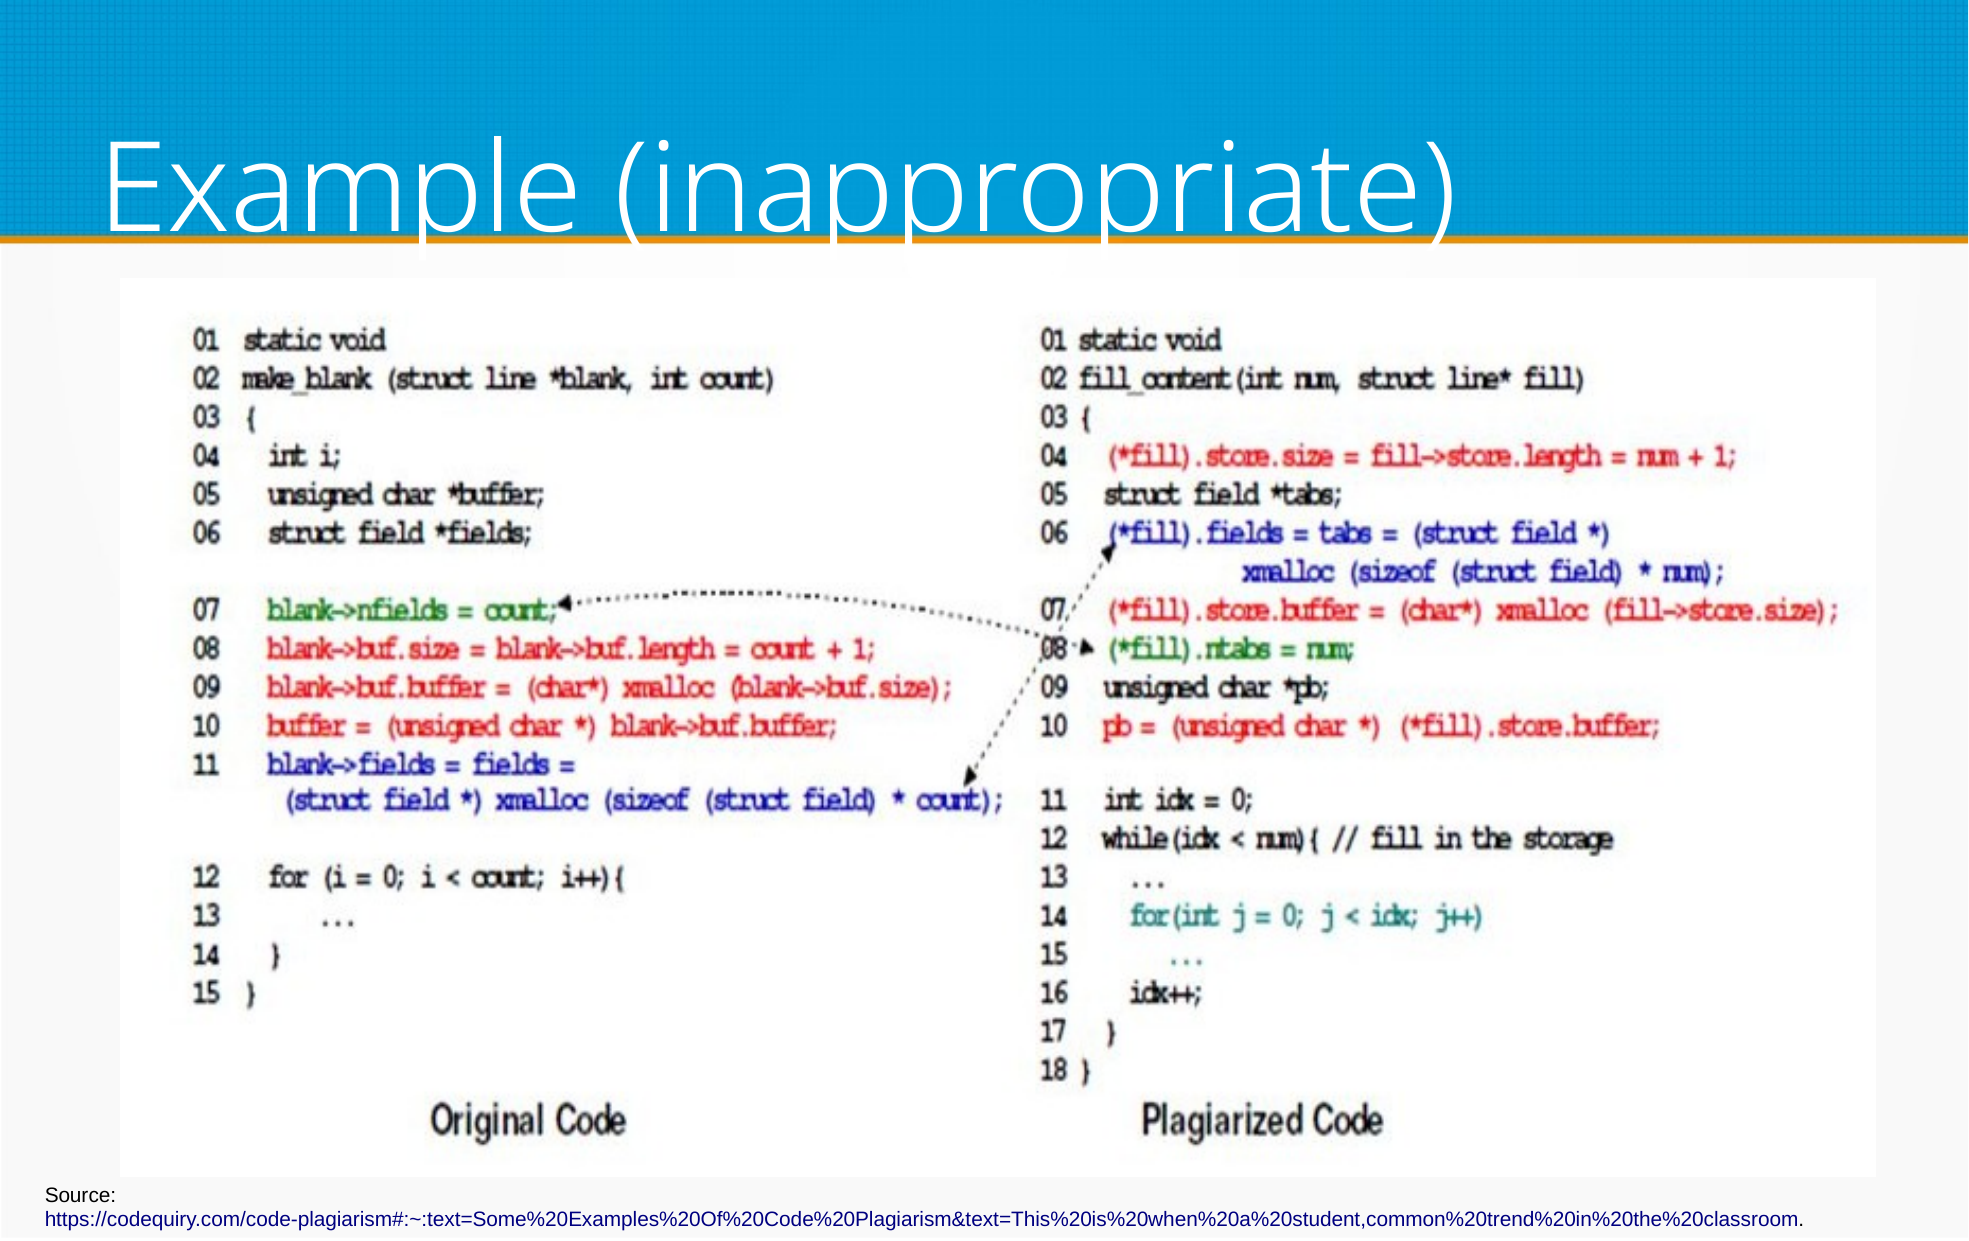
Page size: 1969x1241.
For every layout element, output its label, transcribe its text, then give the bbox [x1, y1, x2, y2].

text_box Source: https://codequiry.com/code-plagiarism#:~:text=Some%20Examples%20Of%20Code%20Plagiarism&text=This%20is%20when%20a%20student,common%20trend%20in%20the%20classroom. [30, 1176, 1831, 1241]
title Example (inappropriate) [98, 49, 1870, 257]
picture [0, 233, 1969, 1241]
